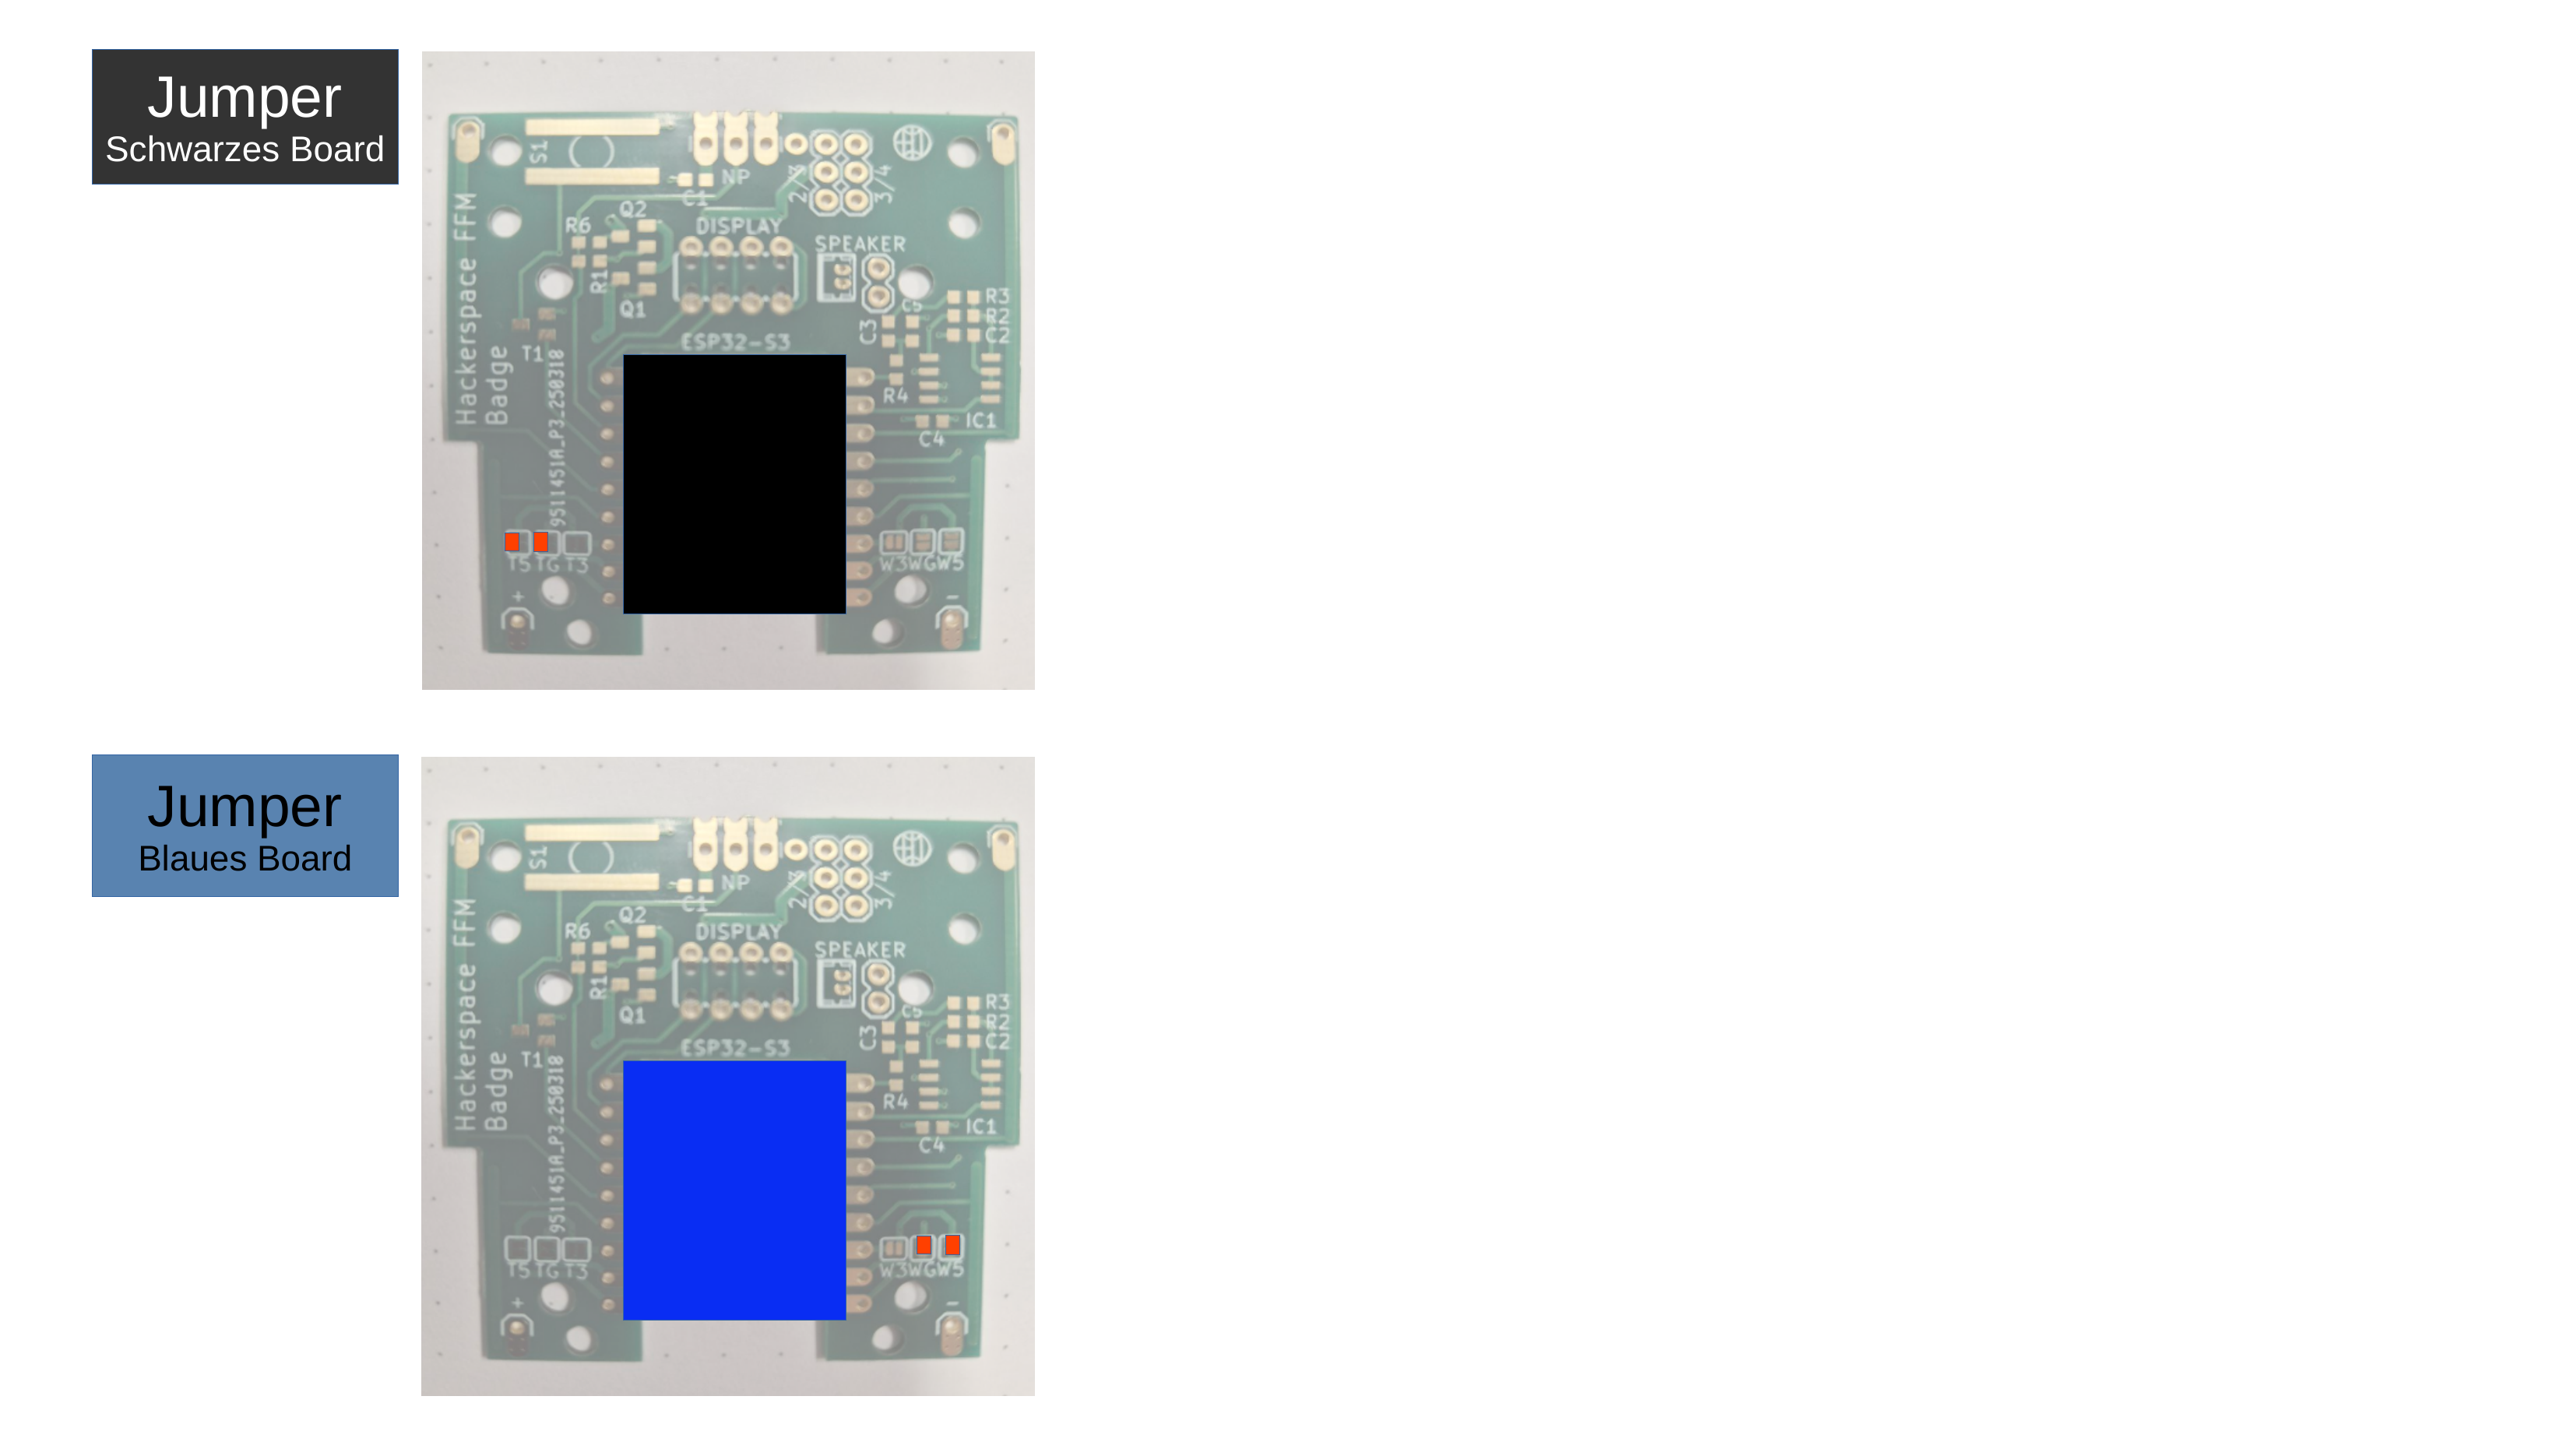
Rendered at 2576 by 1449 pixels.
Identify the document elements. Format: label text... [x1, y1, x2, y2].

text_box [945, 1235, 960, 1255]
text_box [623, 1060, 846, 1321]
text_box [917, 1236, 931, 1254]
picture [422, 51, 1035, 690]
text_box [623, 354, 846, 614]
text_box [533, 532, 548, 552]
text_box Jumper Schwarzes Board [92, 49, 399, 185]
text_box Jumper Blaues Board [92, 754, 399, 897]
picture [421, 757, 1035, 1396]
text_box [505, 533, 519, 551]
